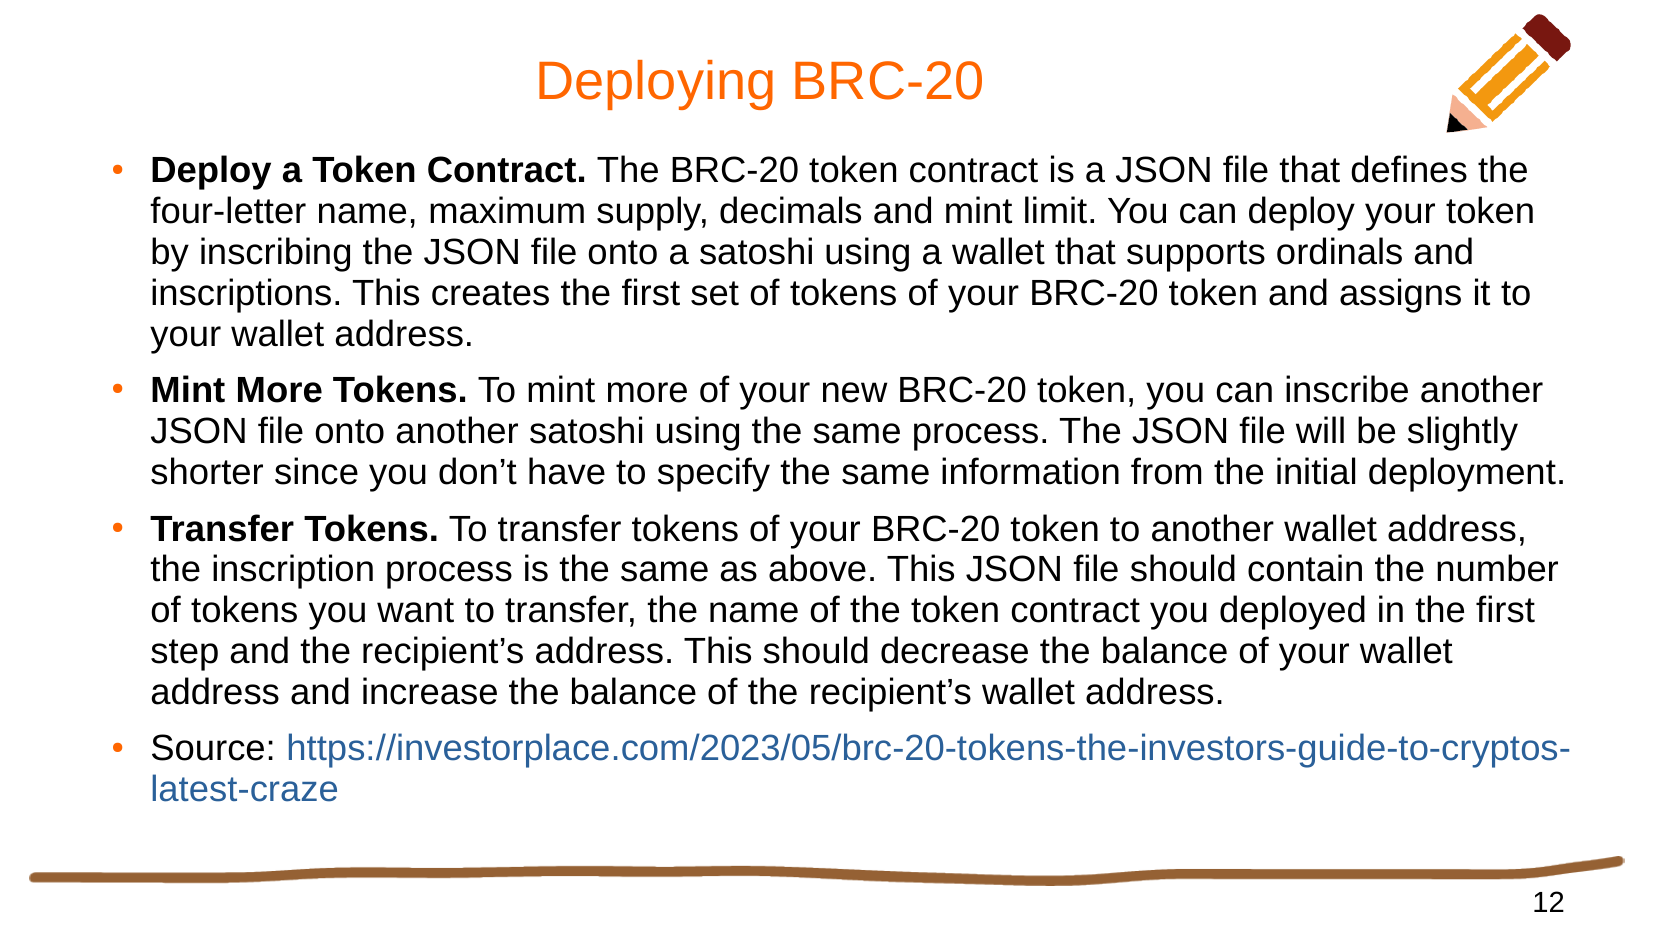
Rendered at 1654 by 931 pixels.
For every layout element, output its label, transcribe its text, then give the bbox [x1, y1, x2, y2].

title Deploying BRC-20 [88, 29, 1447, 133]
picture [29, 856, 1625, 886]
list Deploy a Token Contract. The BRC-20 token contract is a JSON file that defines the four-letter name, maximum supply, decimals and mint limit. You can deploy your token by inscribing the JSON file onto a satoshi using a wallet that supports ordinals and inscriptions. This creates the first set of tokens of your BRC-20 token and assigns it to your wallet address. Mint More Tokens. To mint more of your new BRC-20 token, you can inscribe another JSON file onto another satoshi using the same process. The JSON file will be slightly shorter since you don’t have to specify the same information from the initial deployment. Transfer Tokens. To transfer tokens of your BRC-20 token to another wallet address, the inscription process is the same as above. This JSON file should contain the number of tokens you want to transfer, the name of the token contract you deployed in the first step and the recipient’s address. This should decrease the balance of your wallet address and increase the balance of the recipient’s wallet address. Source: https://investorplace.com/2023/05/brc-20-tokens-the-investors-guide-to-cryptos-latest-craze [98, 150, 1576, 857]
picture [1446, 14, 1571, 133]
